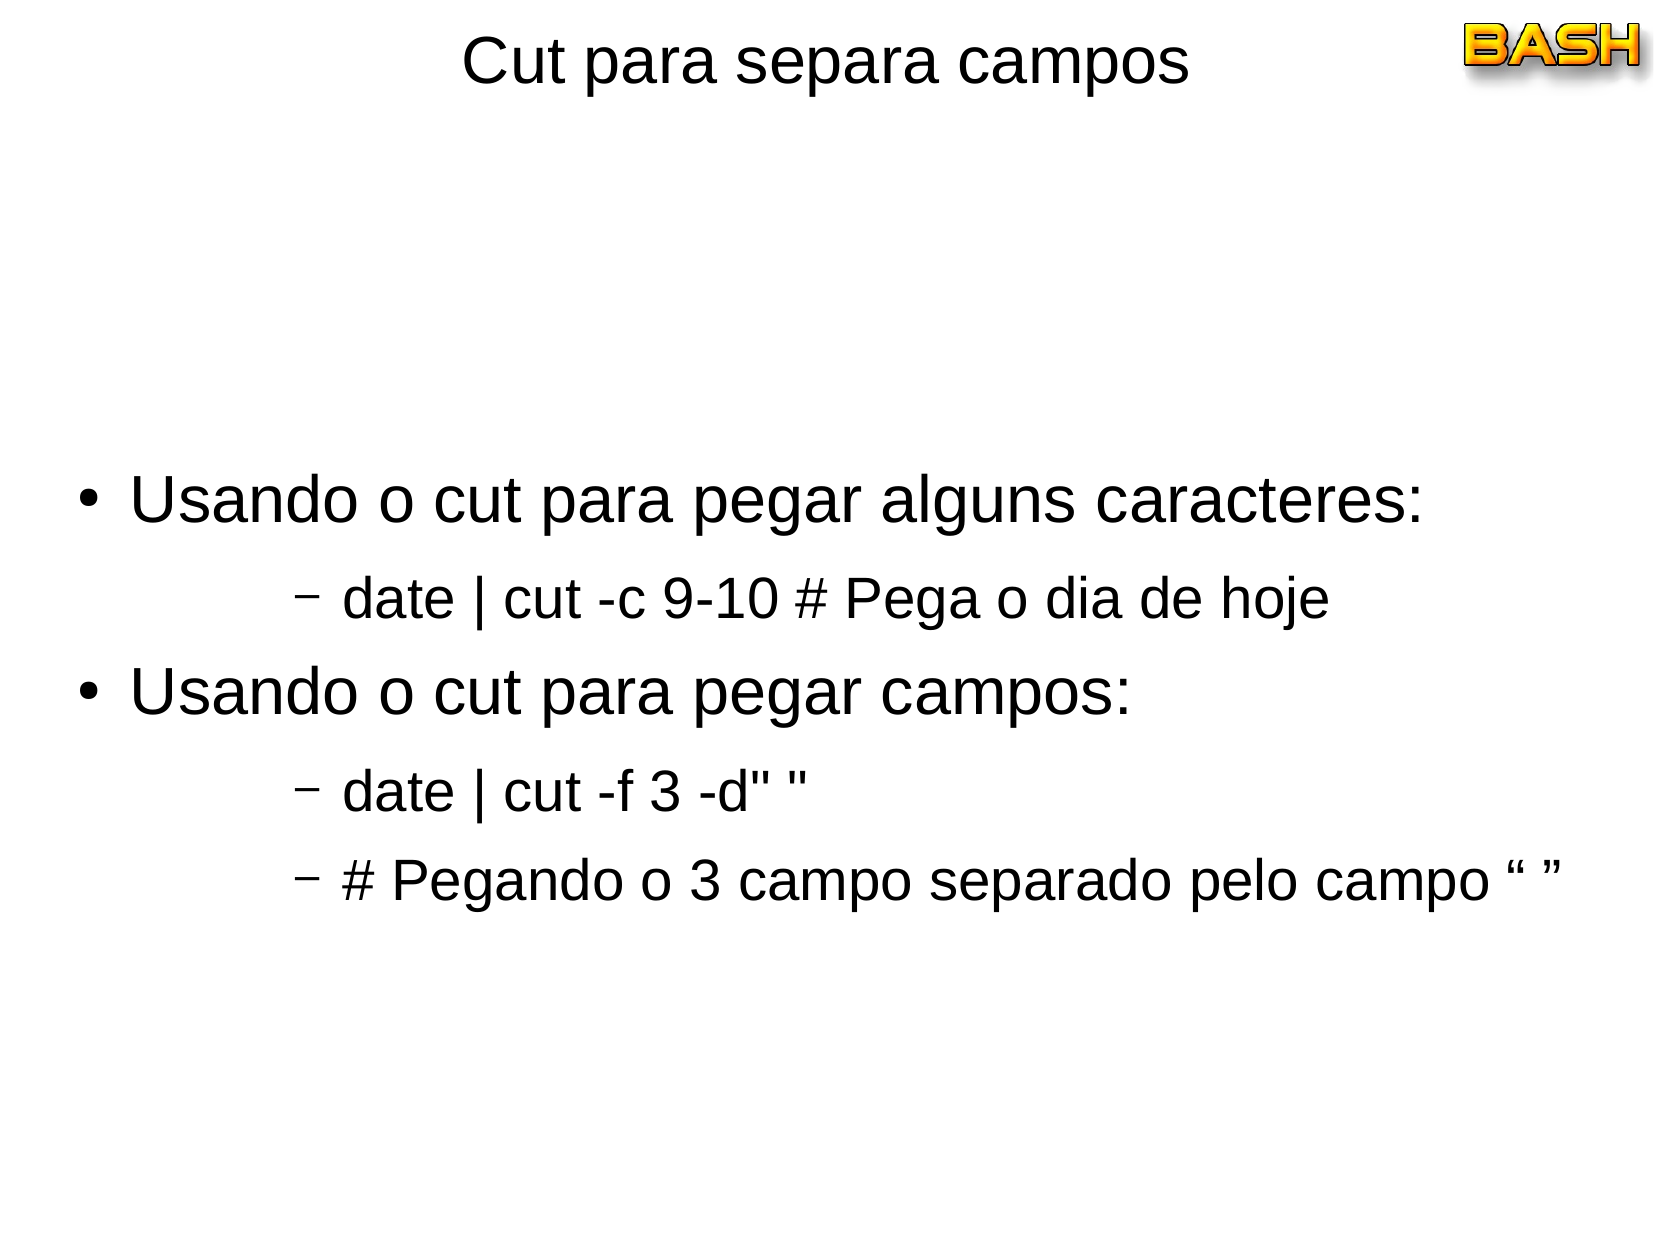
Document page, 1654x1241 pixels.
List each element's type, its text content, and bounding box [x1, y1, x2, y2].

list Usando o cut para pegar alguns caracteres: date | cut -c 9-10 # Pega o dia de hoje Usando o cut para pegar campos: date | cut -f 3 -d" " # Pegando o 3 campo separado pelo campo “ ” [59, 461, 1595, 913]
picture [1450, 0, 1654, 96]
title Cut para separa campos [82, 22, 1571, 98]
